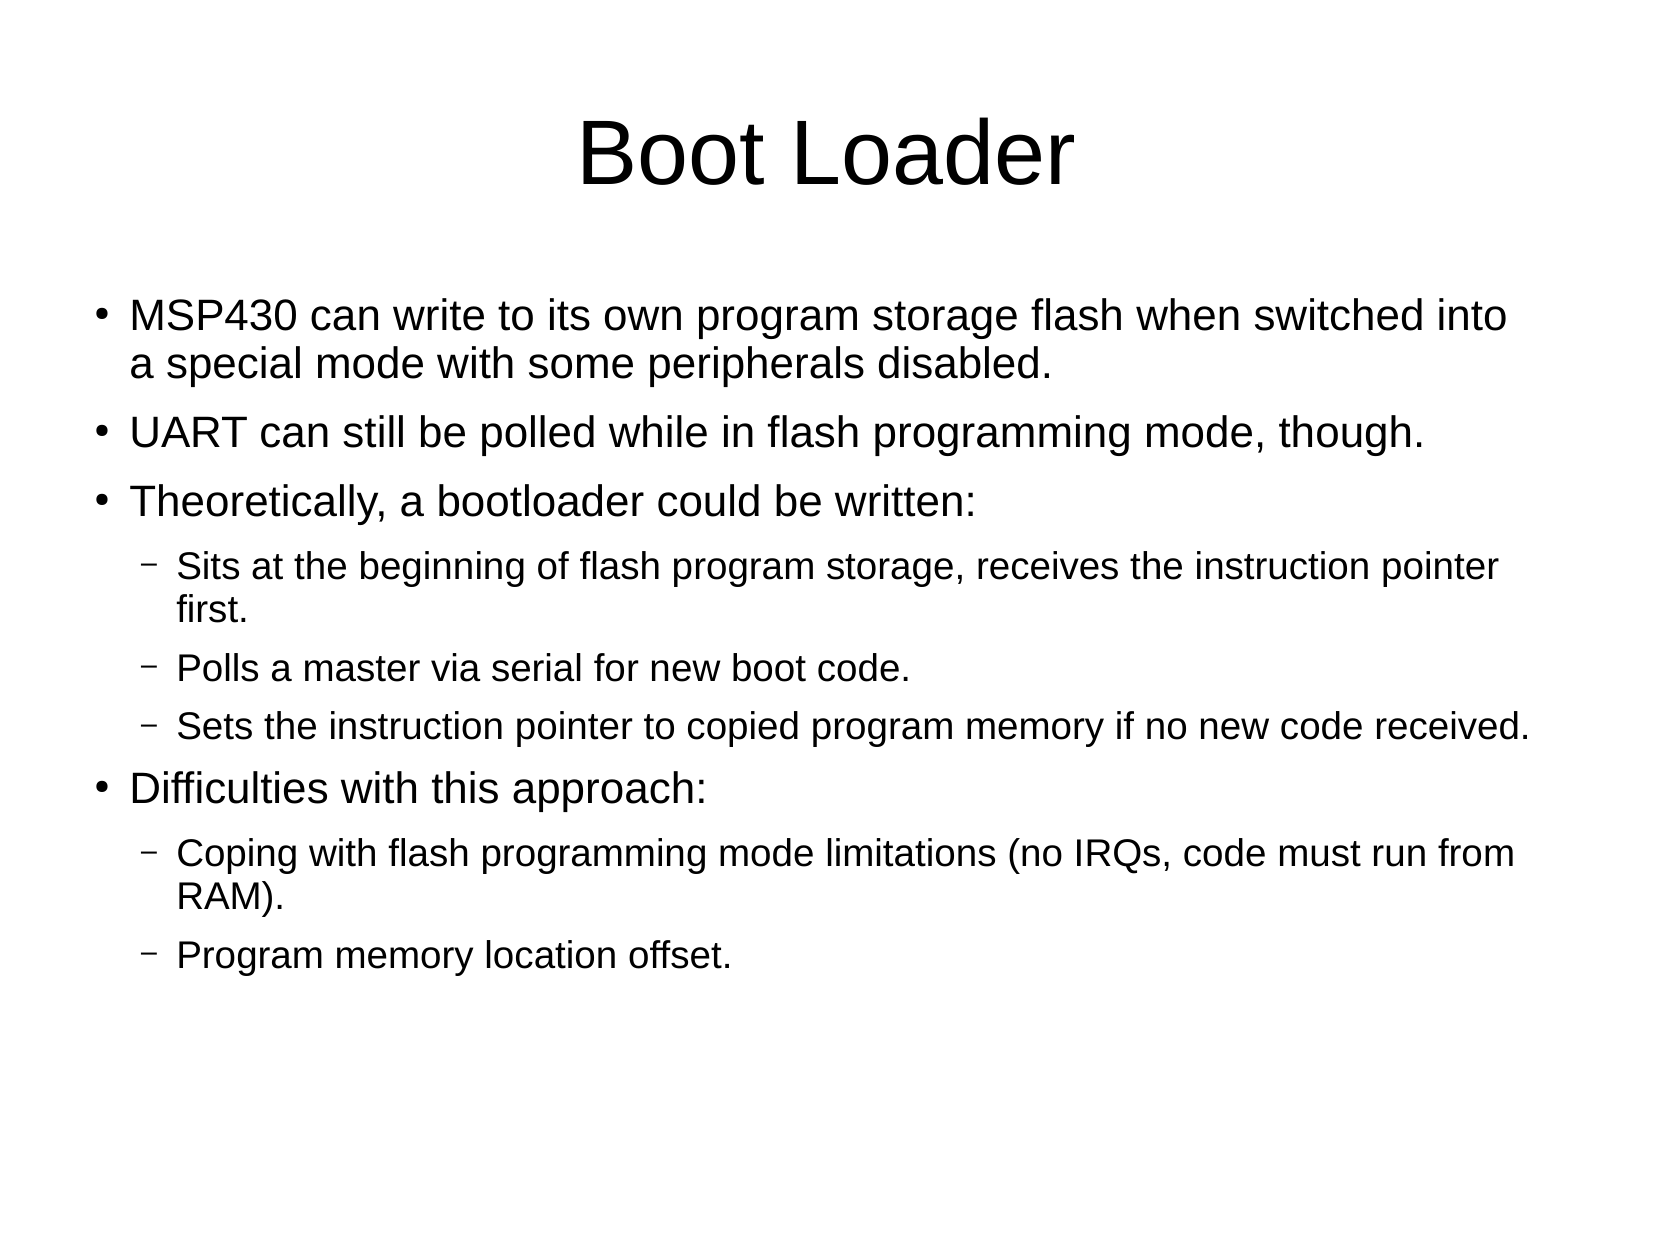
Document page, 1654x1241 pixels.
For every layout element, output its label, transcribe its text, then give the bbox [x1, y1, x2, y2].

list MSP430 can write to its own program storage flash when switched into a special mode with some peripherals disabled. UART can still be polled while in flash programming mode, though. Theoretically, a bootloader could be written: Sits at the beginning of flash program storage, receives the instruction pointer first. Polls a master via serial for new boot code. Sets the instruction pointer to copied program memory if no new code received. Difficulties with this approach: Coping with flash programming mode limitations (no IRQs, code must run from RAM). Program memory location offset. [82, 290, 1538, 1010]
title Boot Loader [82, 49, 1571, 257]
